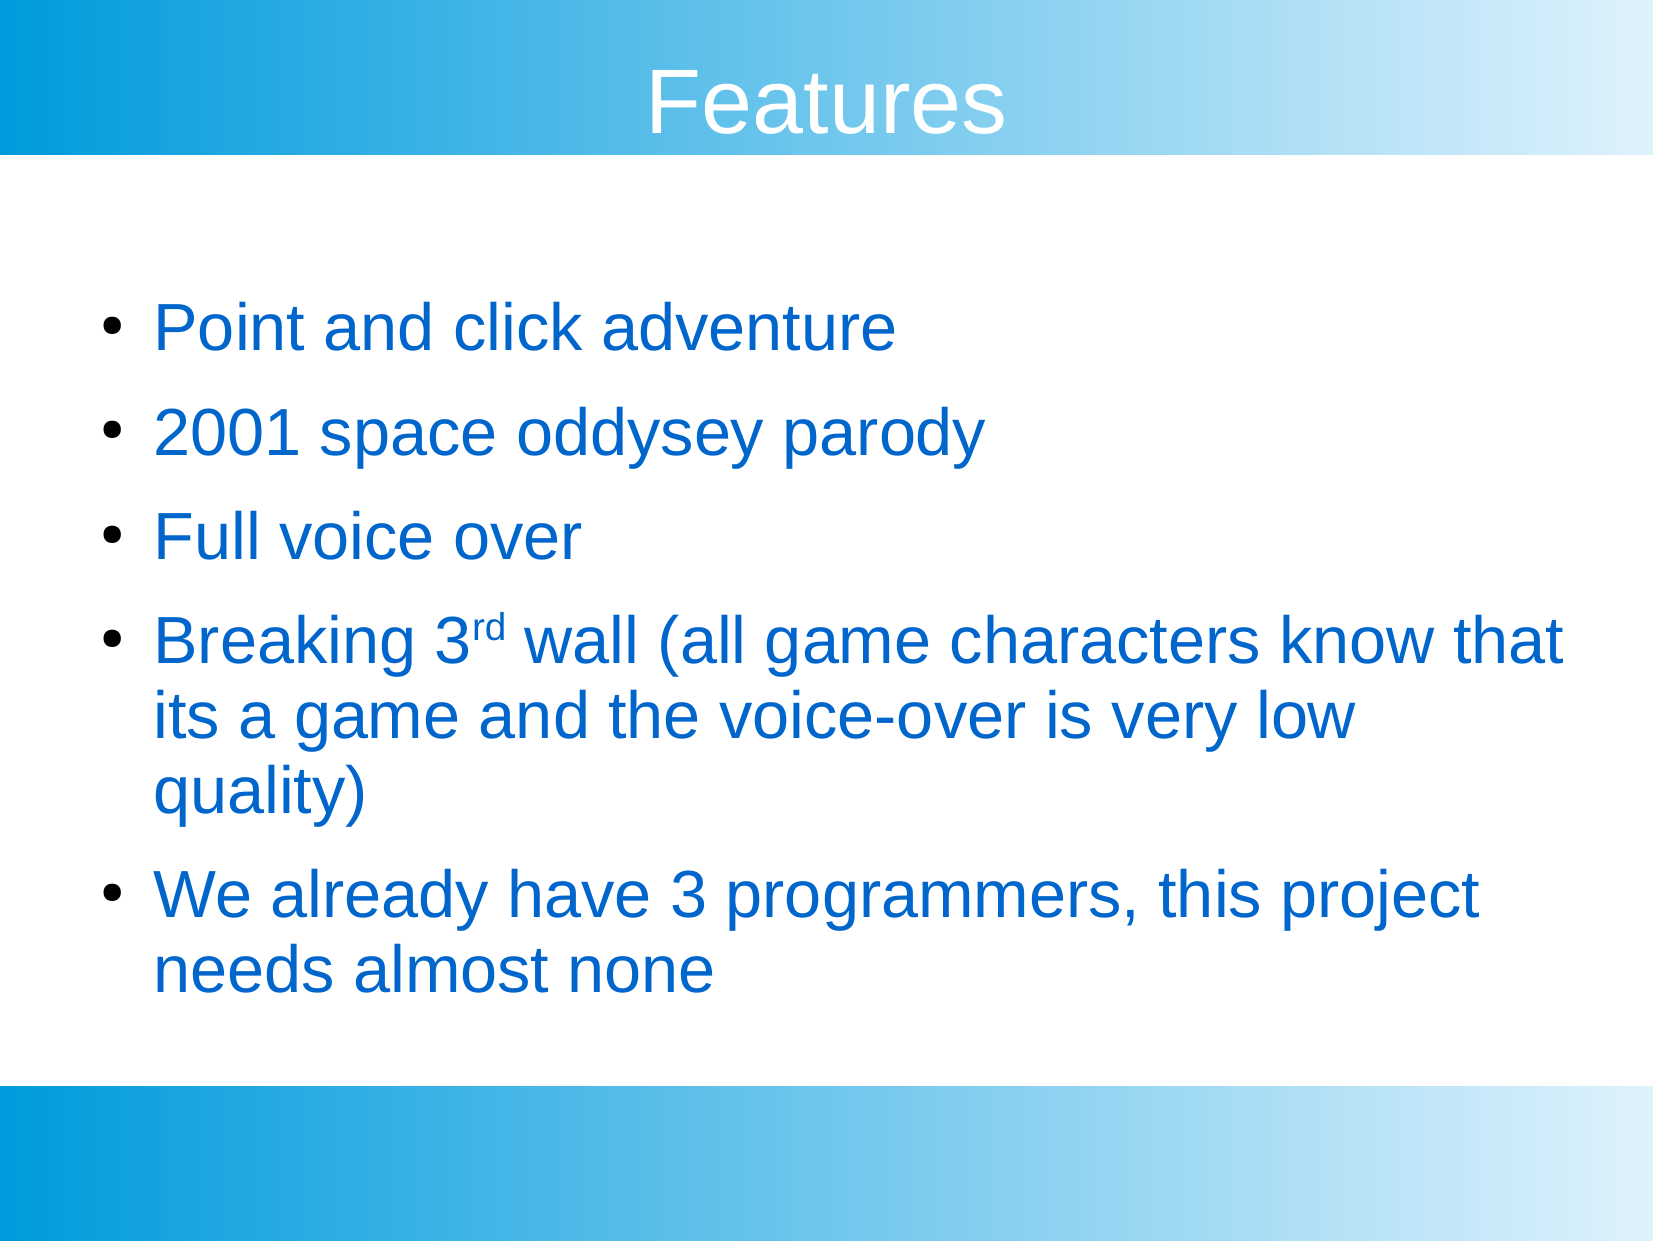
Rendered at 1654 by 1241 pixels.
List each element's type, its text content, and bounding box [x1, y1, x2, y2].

title Features [82, 49, 1571, 155]
list Point and click adventure 2001 space oddysey parody Full voice over Breaking 3rd wall (all game characters know that its a game and the voice-over is very low quality) We already have 3 programmers, this project needs almost none [82, 290, 1571, 1010]
